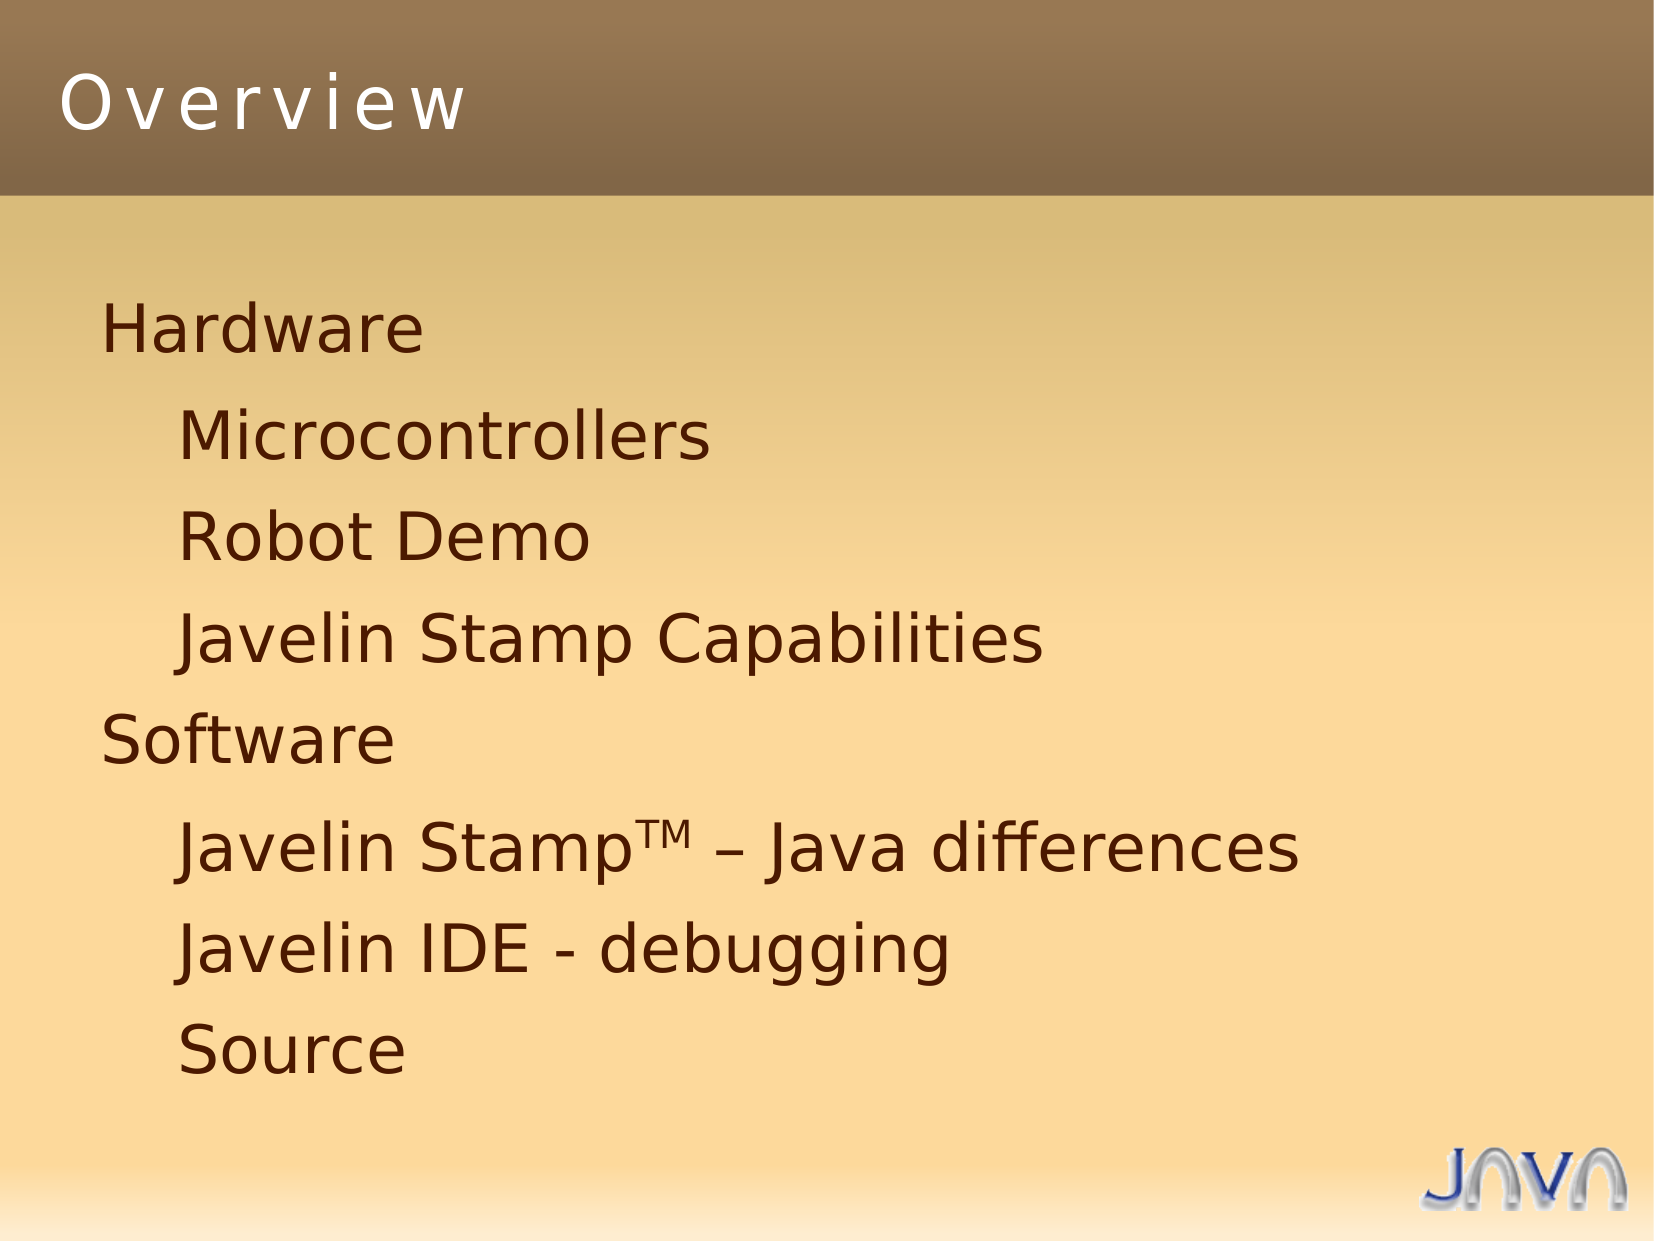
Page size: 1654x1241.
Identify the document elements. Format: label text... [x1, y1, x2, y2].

title Overview [59, 29, 1595, 178]
picture [0, 0, 1654, 1241]
list Hardware Microcontrollers Robot Demo Javelin Stamp Capabilities Software Javelin StampTM – Java differences Javelin IDE - debugging Source [82, 290, 1571, 1109]
